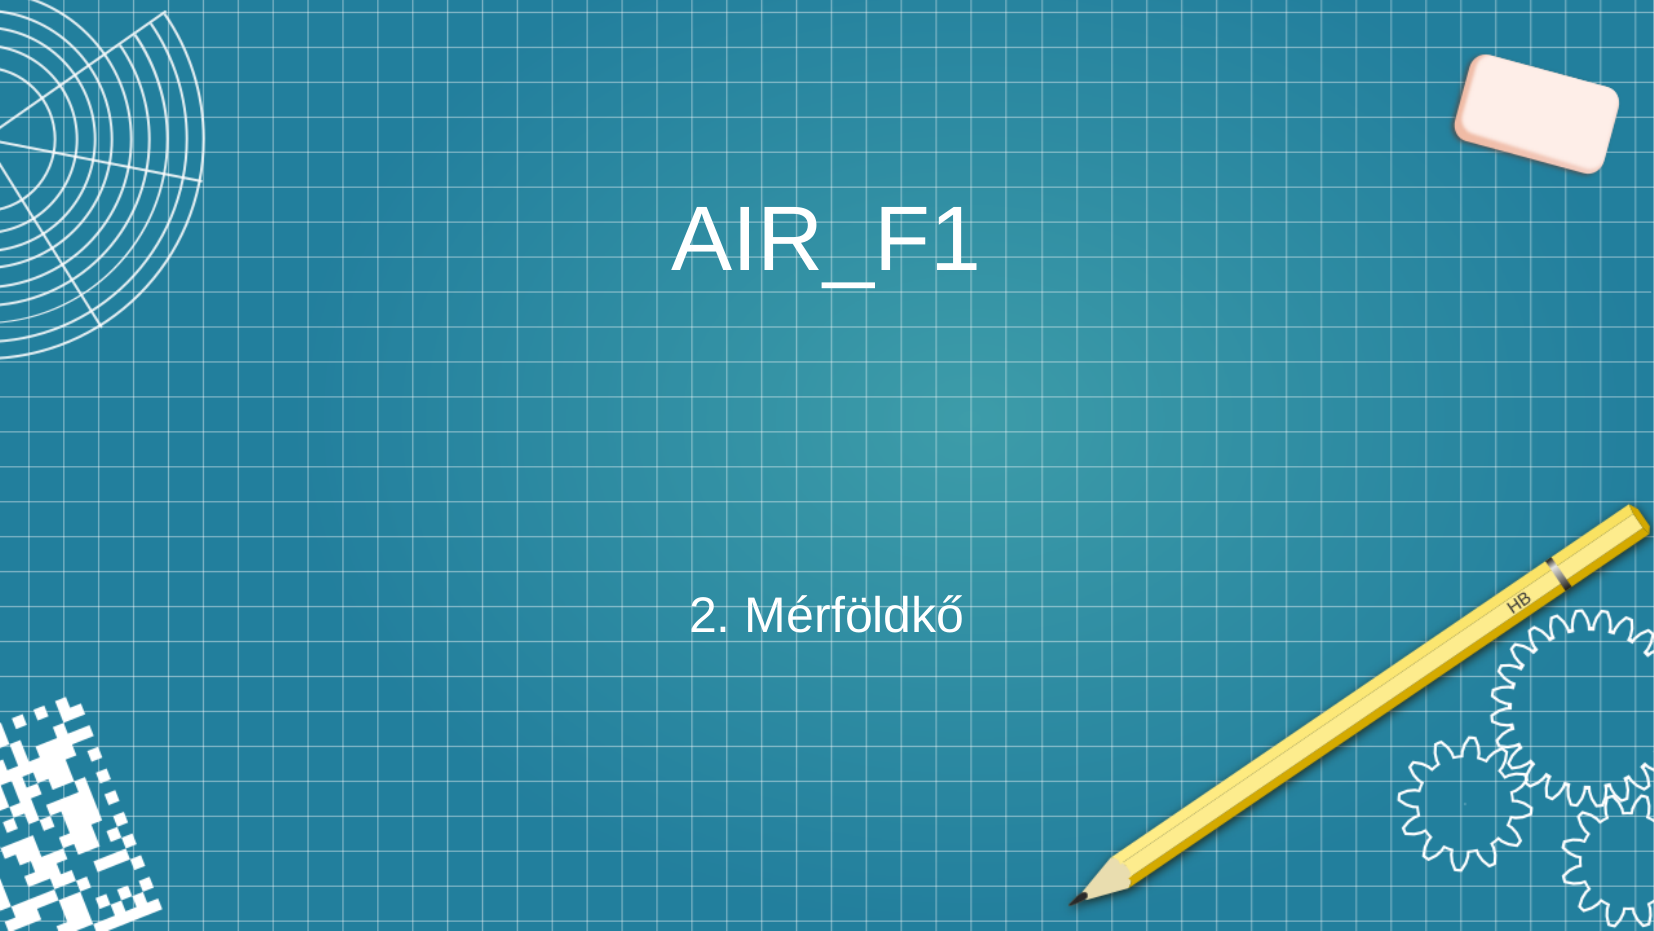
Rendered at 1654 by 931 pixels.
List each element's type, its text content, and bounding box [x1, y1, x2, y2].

subtitle 2. Mérföldkő [82, 389, 1571, 842]
picture [0, 0, 1654, 931]
title AIR_F1 [82, 132, 1571, 346]
